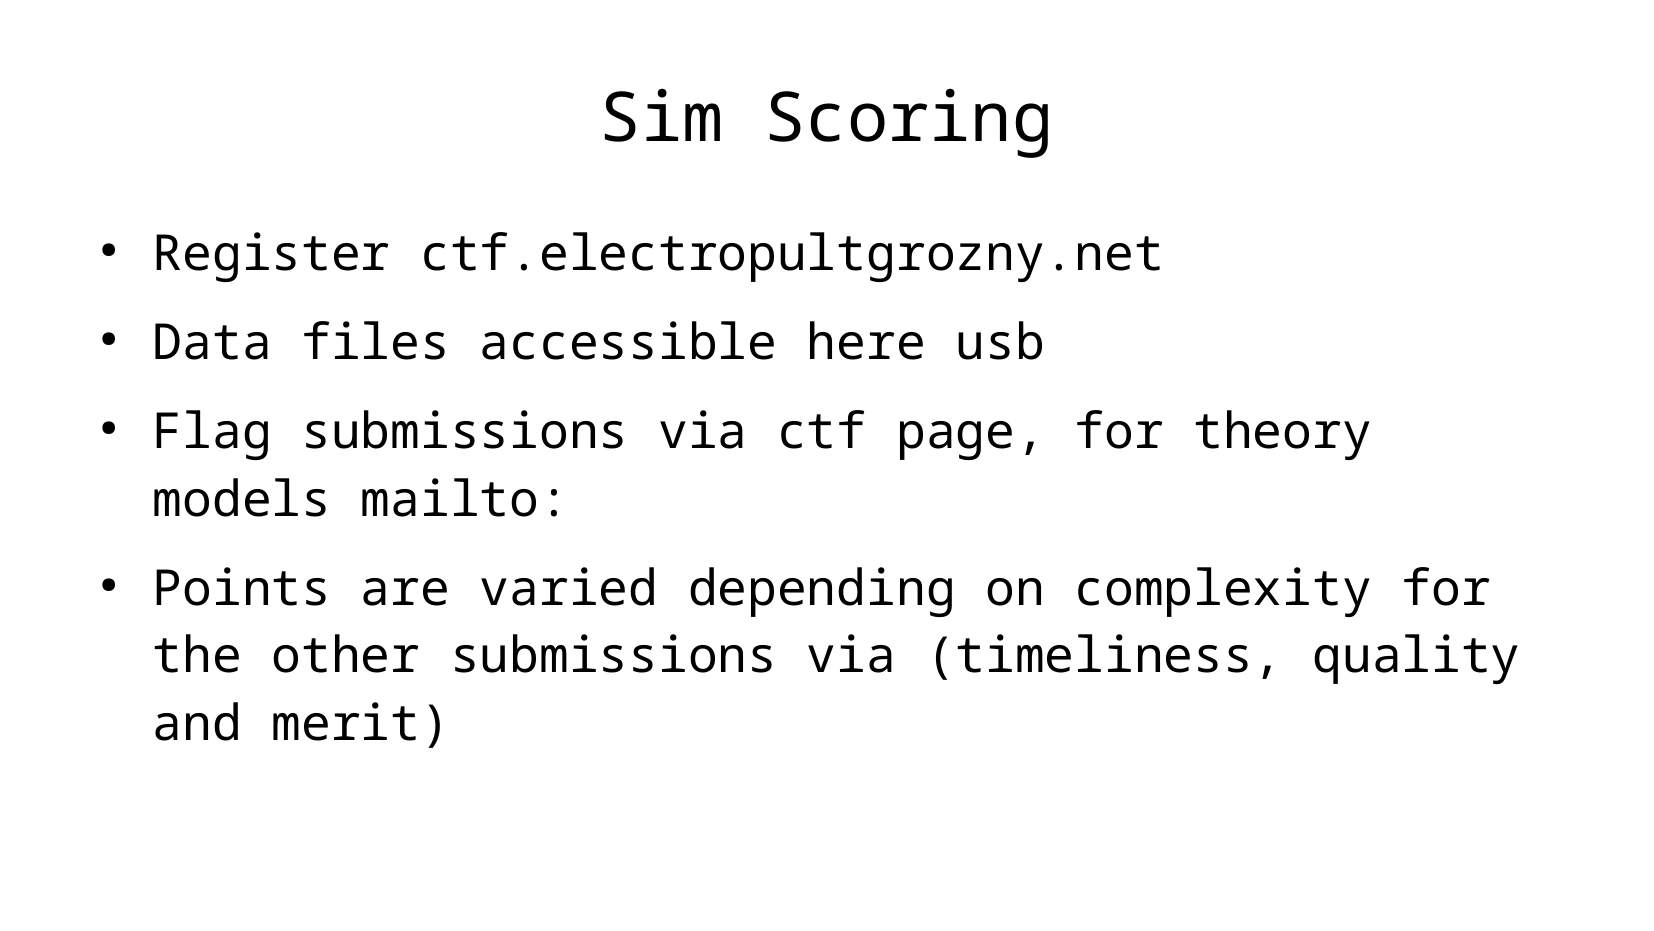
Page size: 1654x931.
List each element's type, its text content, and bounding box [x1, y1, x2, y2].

title Sim Scoring [82, 36, 1571, 193]
list Register ctf.electropultgrozny.net Data files accessible here usb Flag submissions via ctf page, for theory models mailto: Points are varied depending on complexity for the other submissions via (timeliness, quality and merit) [82, 217, 1571, 757]
